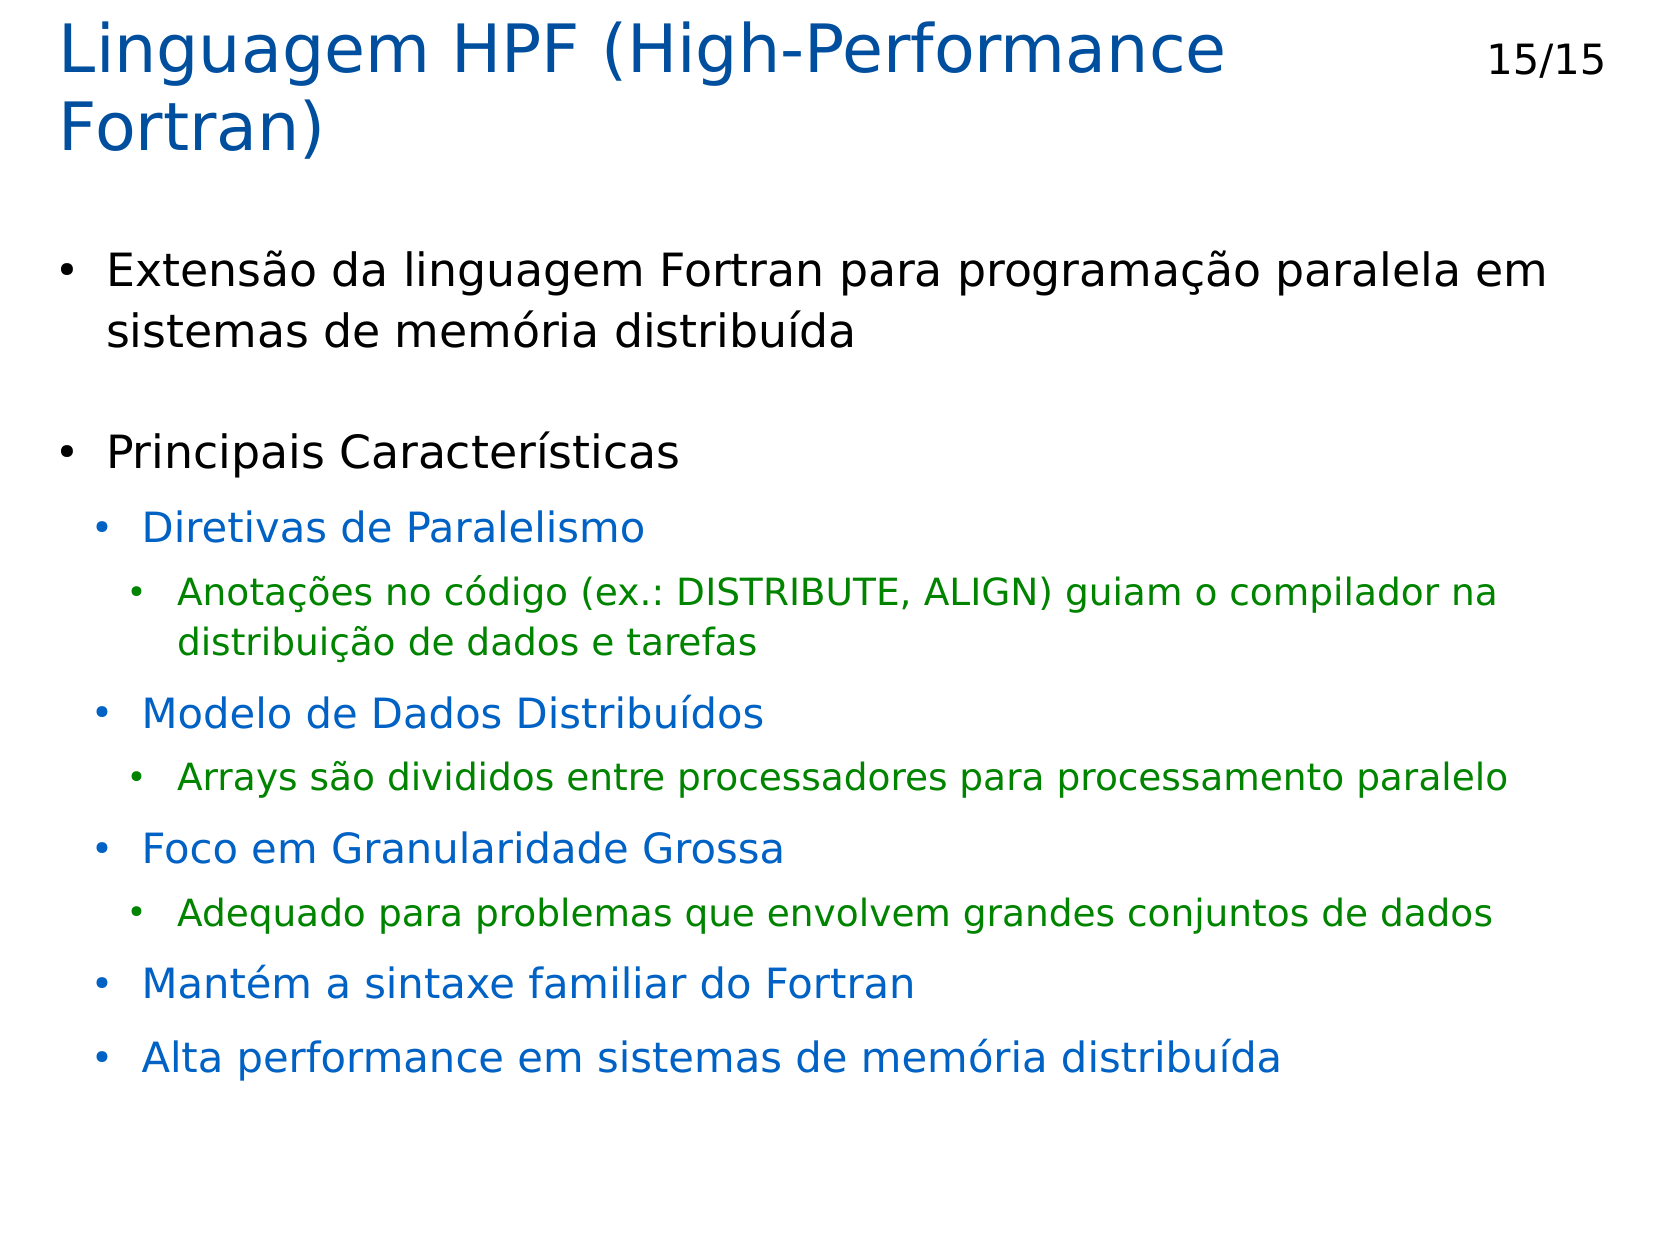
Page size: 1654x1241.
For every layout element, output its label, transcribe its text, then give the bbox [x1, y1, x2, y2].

title Linguagem HPF (High-Performance Fortran) [59, 10, 1506, 167]
list Extensão da linguagem Fortran para programação paralela em sistemas de memória distribuída Principais Características Diretivas de Paralelismo Anotações no código (ex.: DISTRIBUTE, ALIGN) guiam o compilador na distribuição de dados e tarefas Modelo de Dados Distribuídos Arrays são divididos entre processadores para processamento paralelo Foco em Granularidade Grossa Adequado para problemas que envolvem grandes conjuntos de dados Mantém a sintaxe familiar do Fortran Alta performance em sistemas de memória distribuída [59, 236, 1595, 1211]
